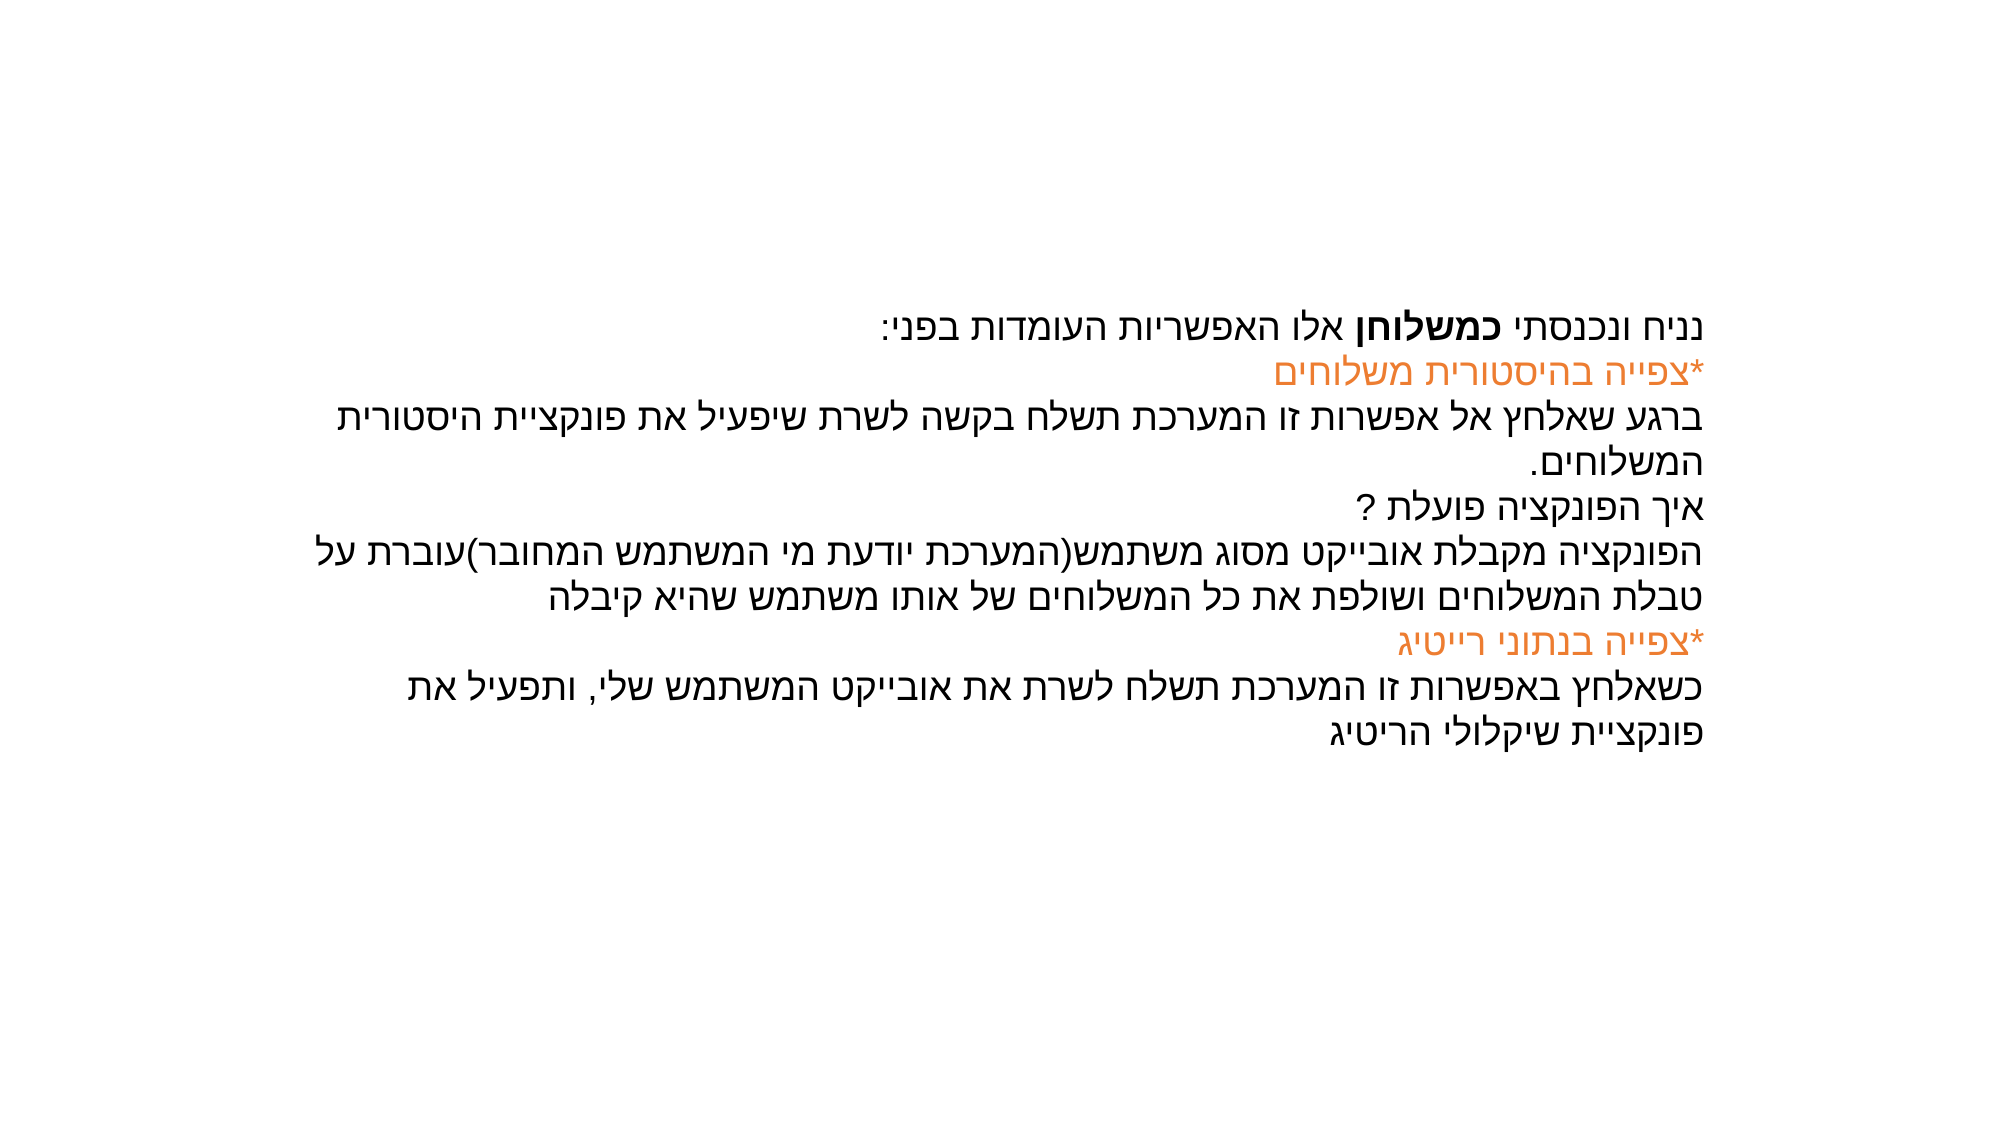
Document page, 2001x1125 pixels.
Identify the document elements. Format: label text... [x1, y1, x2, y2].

text_box נניח ונכנסתי כמשלוחן אלו האפשריות העומדות בפני: *צפייה בהיסטורית משלוחים ברגע שאלחץ אל אפשרות זו המערכת תשלח בקשה לשרת שיפעיל את פונקציית היסטורית המשלוחים. איך הפונקציה פועלת ? הפונקציה מקבלת אובייקט מסוג משתמש(המערכת יודעת מי המשתמש המחובר)עוברת על טבלת המשלוחים ושולפת את כל המשלוחים של אותו משתמש שהיא קיבלה *צפייה בנתוני רייטיג כשאלחץ באפשרות זו המערכת תשלח לשרת את אובייקט המשתמש שלי, ותפעיל את פונקציית שיקלולי הריטיג [297, 160, 1720, 761]
